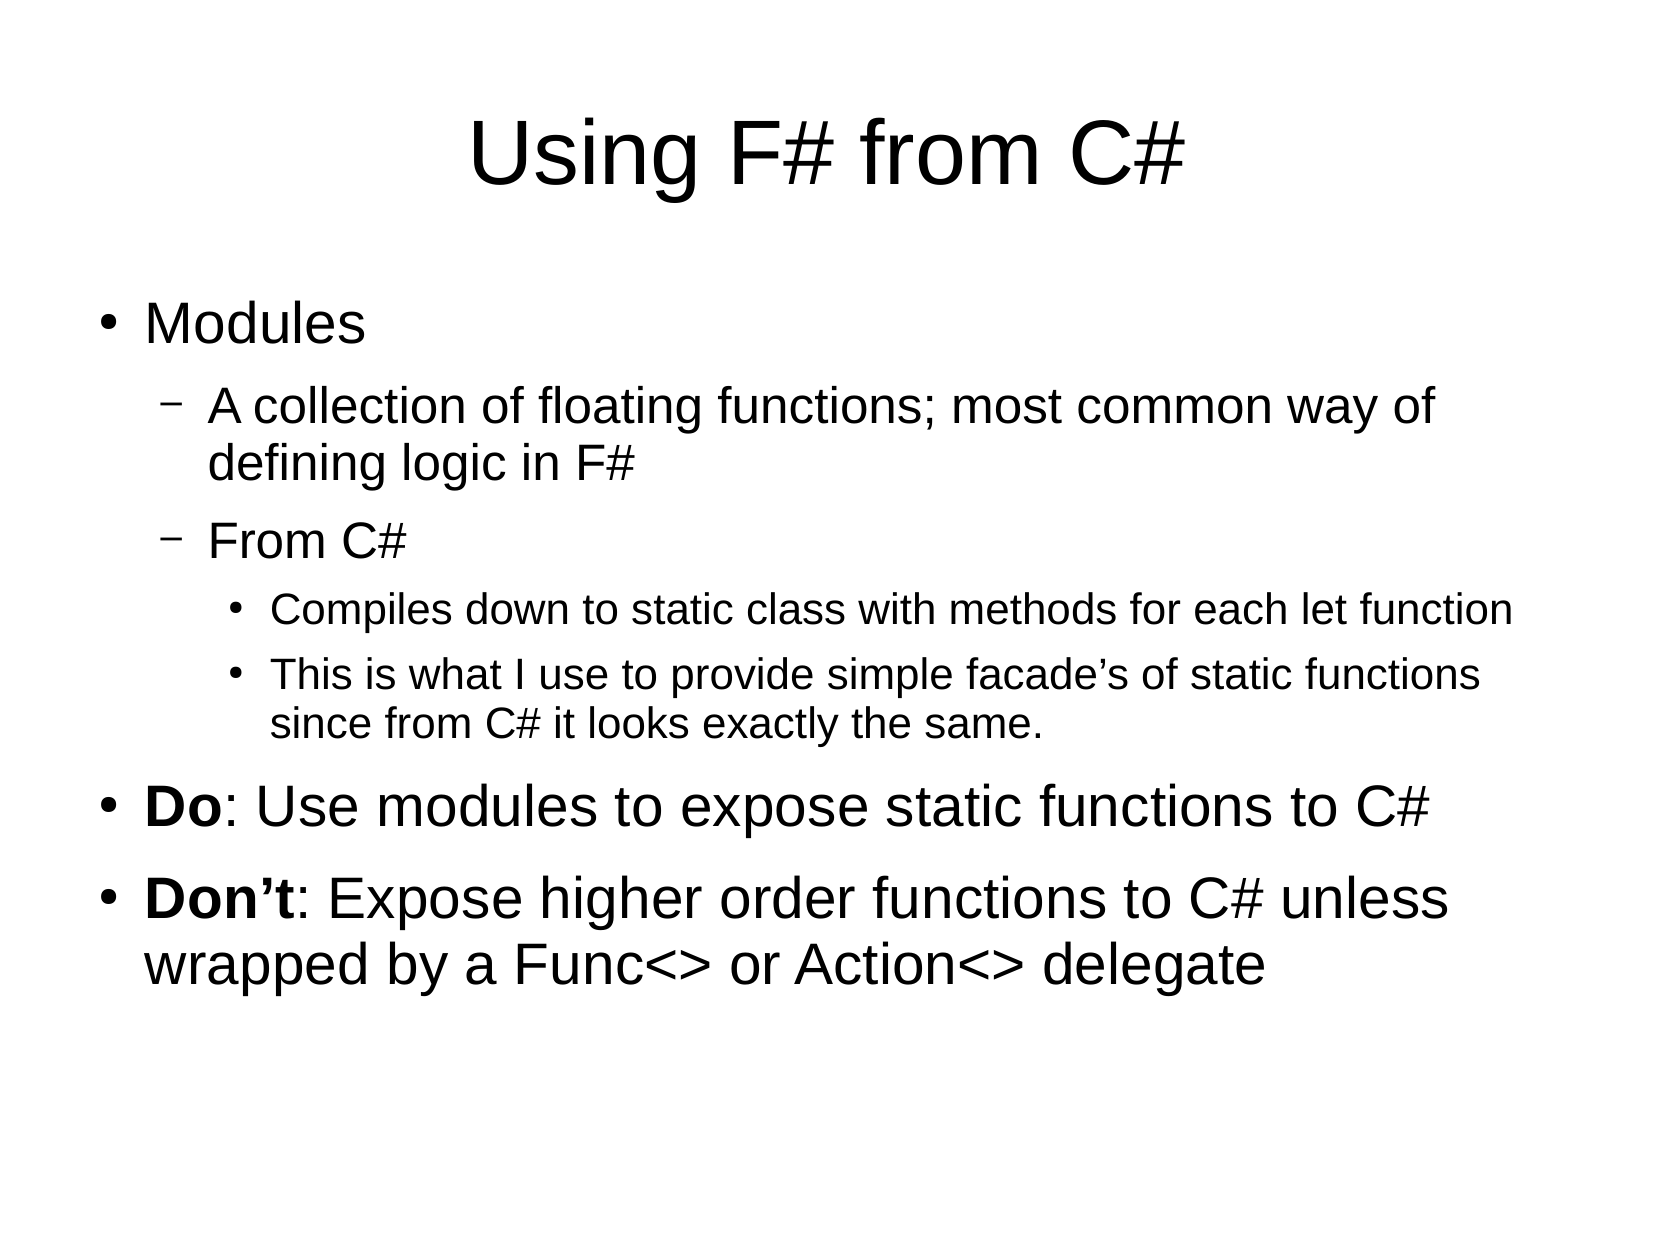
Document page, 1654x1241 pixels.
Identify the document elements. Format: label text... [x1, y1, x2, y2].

title Using F# from C# [82, 49, 1571, 257]
list Modules A collection of floating functions; most common way of defining logic in F# From C# Compiles down to static class with methods for each let function This is what I use to provide simple facade’s of static functions since from C# it looks exactly the same. Do: Use modules to expose static functions to C# Don’t: Expose higher order functions to C# unless wrapped by a Func<> or Action<> delegate [82, 290, 1571, 1010]
